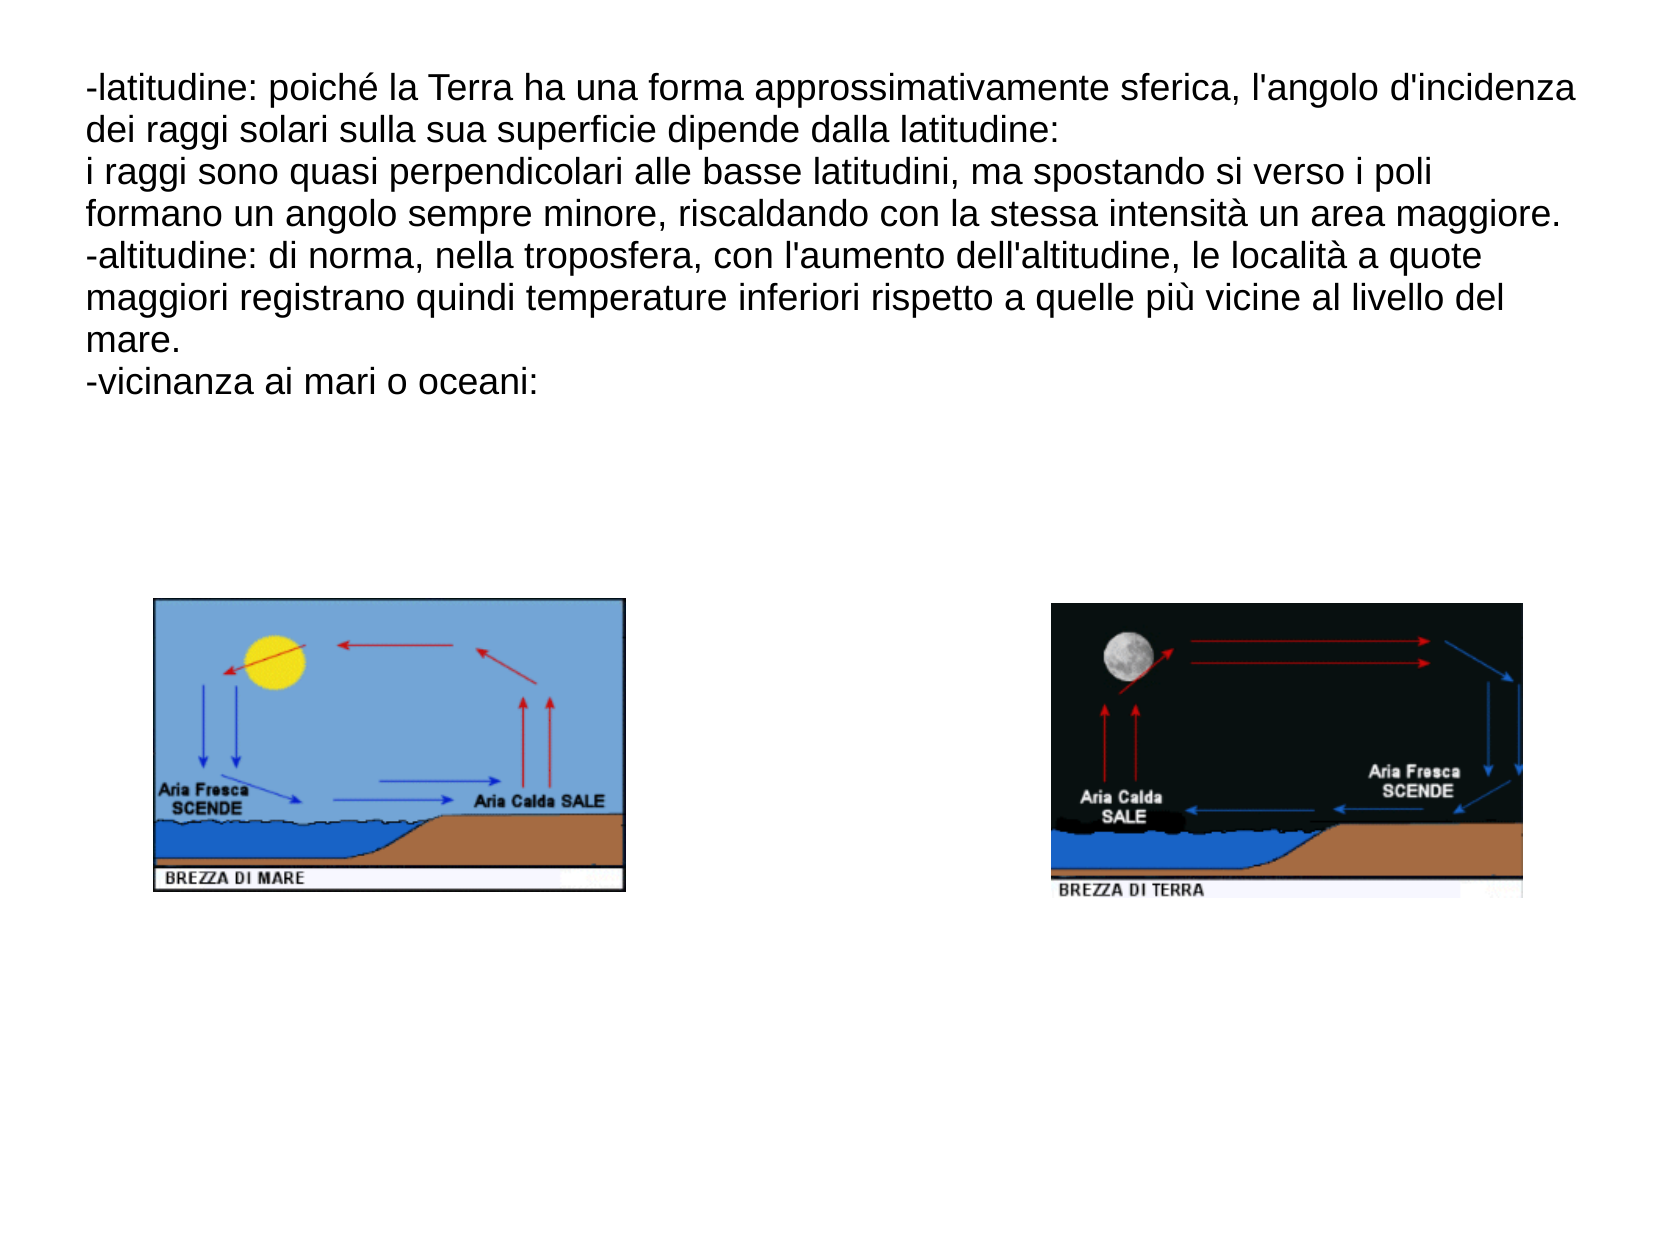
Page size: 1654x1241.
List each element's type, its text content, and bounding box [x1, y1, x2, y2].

picture [1051, 603, 1523, 898]
text_box -latitudine: poiché la Terra ha una forma approssimativamente sferica, l'angolo d'incidenza dei raggi solari sulla sua superficie dipende dalla latitudine: i raggi sono quasi perpendicolari alle basse latitudini, ma spostando si verso i poli formano un angolo sempre minore, riscaldando con la stessa intensità un area maggiore. -altitudine: di norma, nella troposfera, con l'aumento dell'altitudine, le località a quote maggiori registrano quindi temperature inferiori rispetto a quelle più vicine al livello del mare. -vicinanza ai mari o oceani: [70, 59, 1595, 410]
picture [153, 598, 626, 892]
